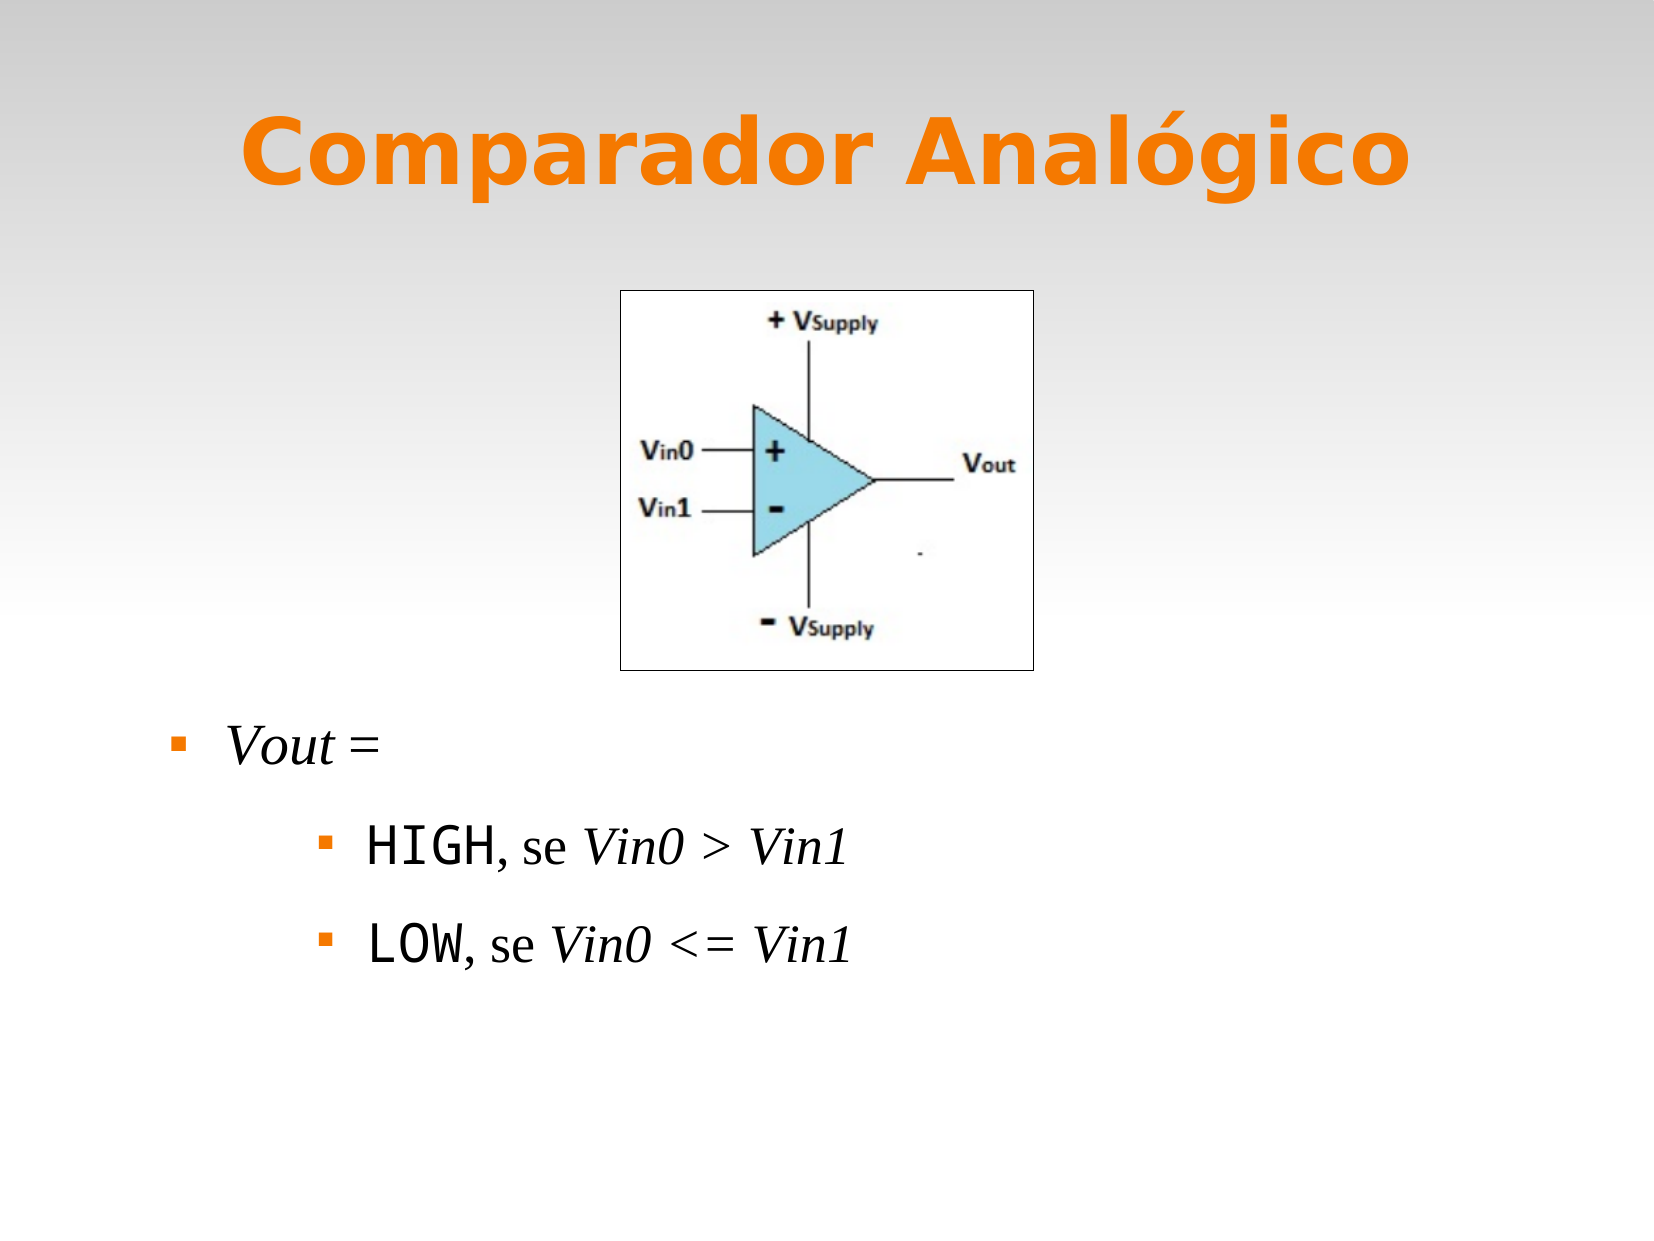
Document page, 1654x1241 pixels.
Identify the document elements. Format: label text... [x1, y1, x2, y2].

picture [620, 290, 1034, 671]
list Vout = HIGH, se Vin0 > Vin1 LOW, se Vin0 <= Vin1 [82, 712, 1571, 1109]
title Comparador Analógico [82, 49, 1571, 257]
